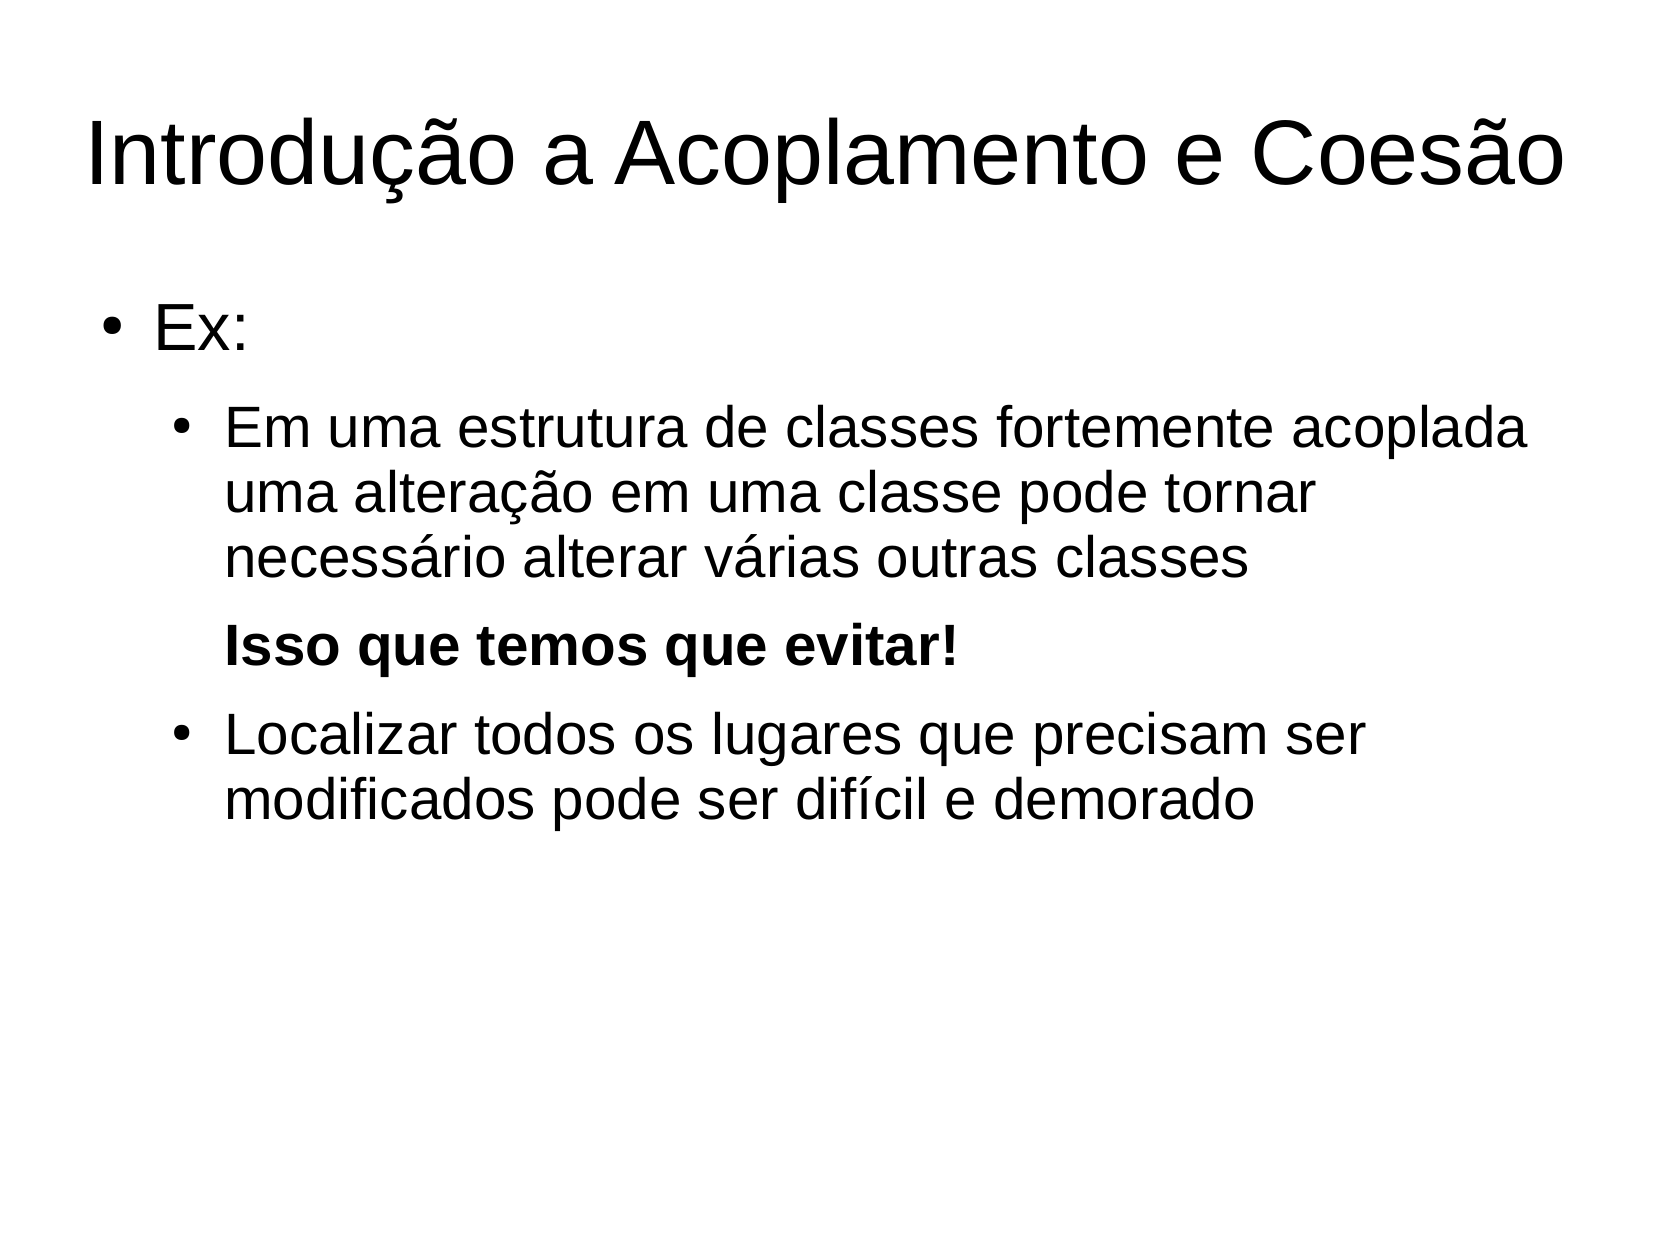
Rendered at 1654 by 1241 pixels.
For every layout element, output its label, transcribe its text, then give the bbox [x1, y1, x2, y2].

list Ex: Em uma estrutura de classes fortemente acoplada uma alteração em uma classe pode tornar necessário alterar várias outras classes Isso que temos que evitar! Localizar todos os lugares que precisam ser modificados pode ser difícil e demorado [82, 290, 1571, 1109]
title Introdução a Acoplamento e Coesão [82, 49, 1571, 257]
